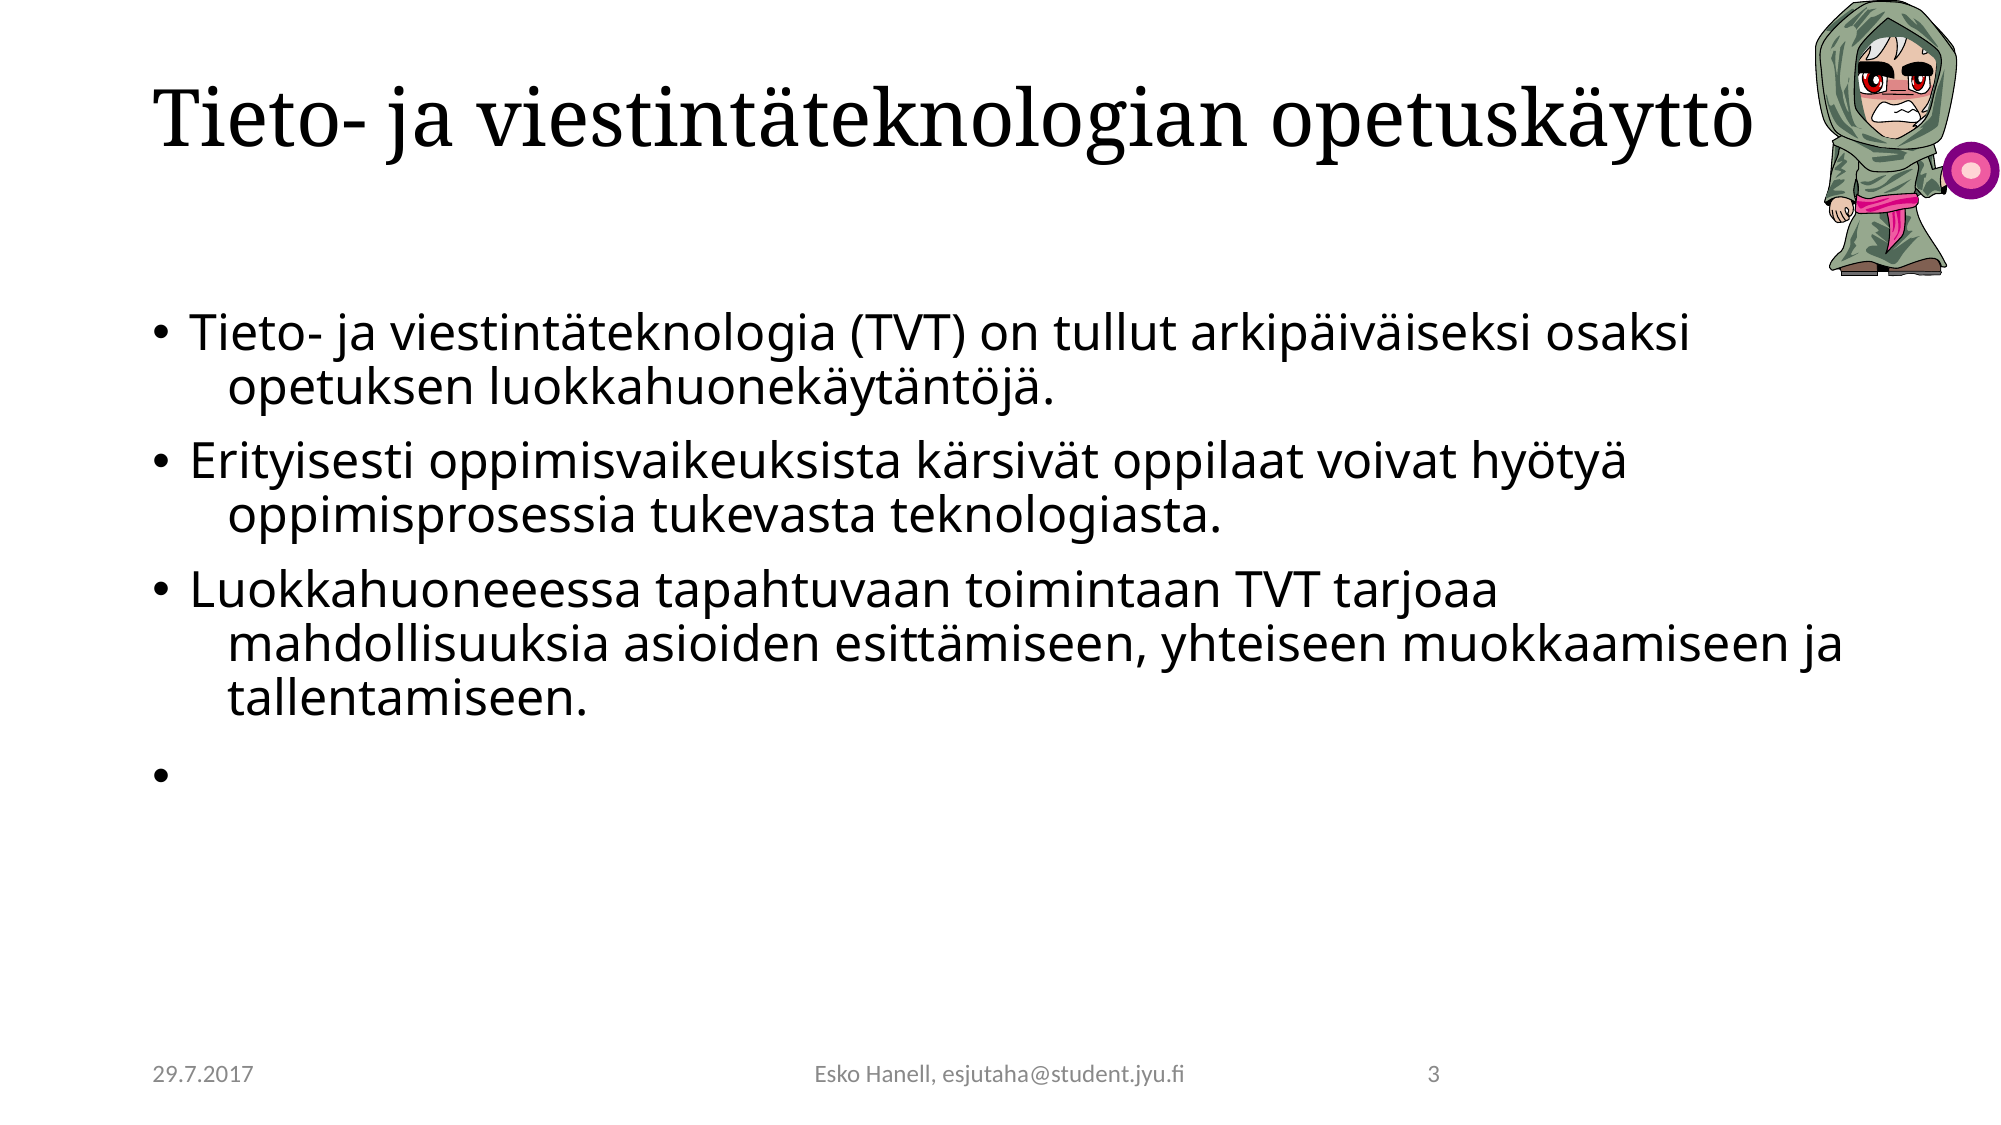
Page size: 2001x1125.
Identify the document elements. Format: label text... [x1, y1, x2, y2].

text_box 29.7.2017 [137, 1042, 588, 1103]
list Tieto- ja viestintäteknologia (TVT) on tullut arkipäiväiseksi osaksi opetuksen luokkahuonekäytäntöjä. Erityisesti oppimisvaikeuksista kärsivät oppilaat voivat hyötyä oppimisprosessia tukevasta teknologiasta. Luokkahuoneeessa tapahtuvaan toimintaan TVT tarjoaa mahdollisuuksia asioiden esittämiseen, yhteiseen muokkaamiseen ja tallentamiseen. [137, 299, 1863, 1014]
title Tieto- ja viestintäteknologian opetuskäyttö [137, 59, 1863, 278]
text_box [1412, 1042, 1863, 1103]
text_box Esko Hanell, esjutaha@student.jyu.fi [662, 1042, 1338, 1103]
